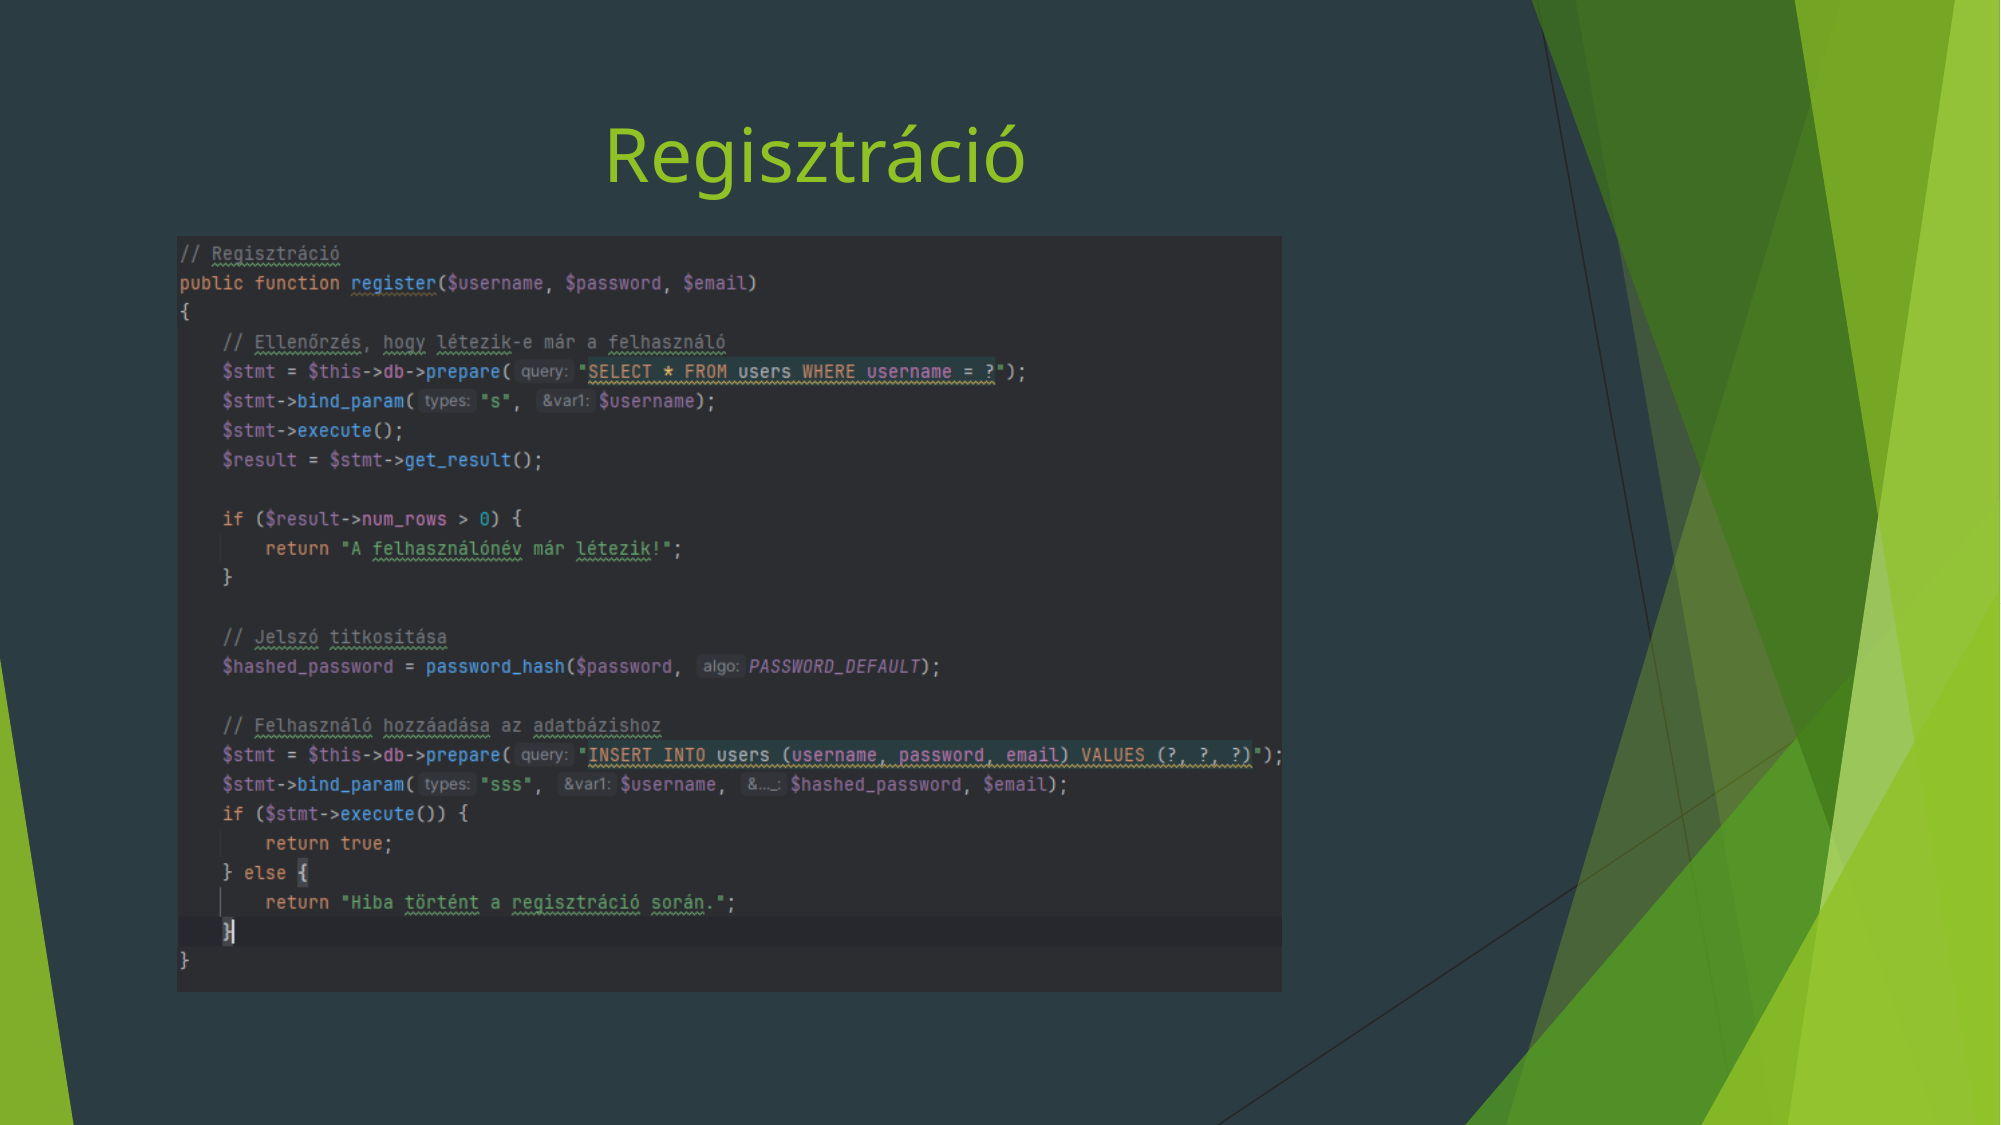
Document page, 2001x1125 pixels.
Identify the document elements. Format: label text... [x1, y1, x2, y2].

title Regisztráció [111, 99, 1522, 317]
picture [177, 236, 1282, 992]
